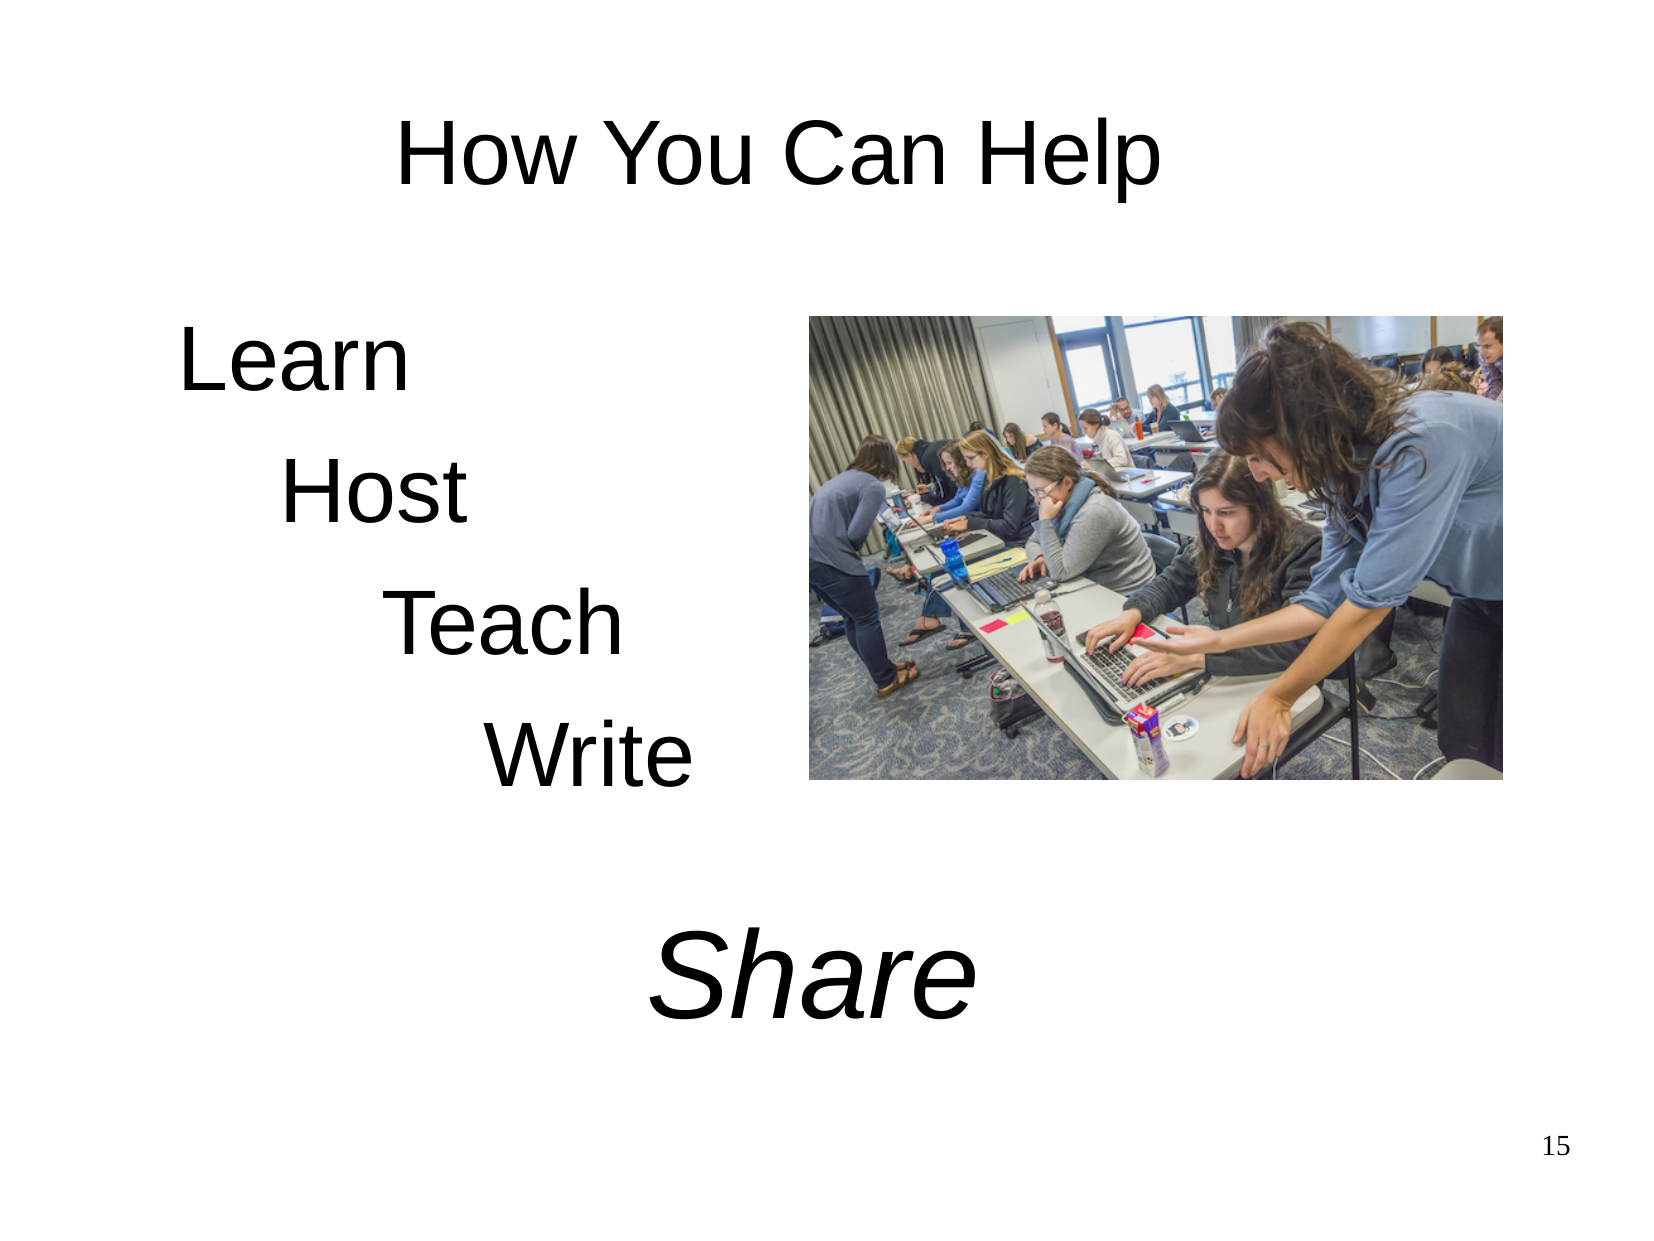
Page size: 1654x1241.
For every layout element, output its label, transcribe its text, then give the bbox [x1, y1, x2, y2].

picture [809, 316, 1503, 780]
title How You Can Help [153, 49, 1406, 257]
list Learn Host Teach Write [177, 307, 1489, 815]
text_box Share [631, 897, 1095, 1052]
